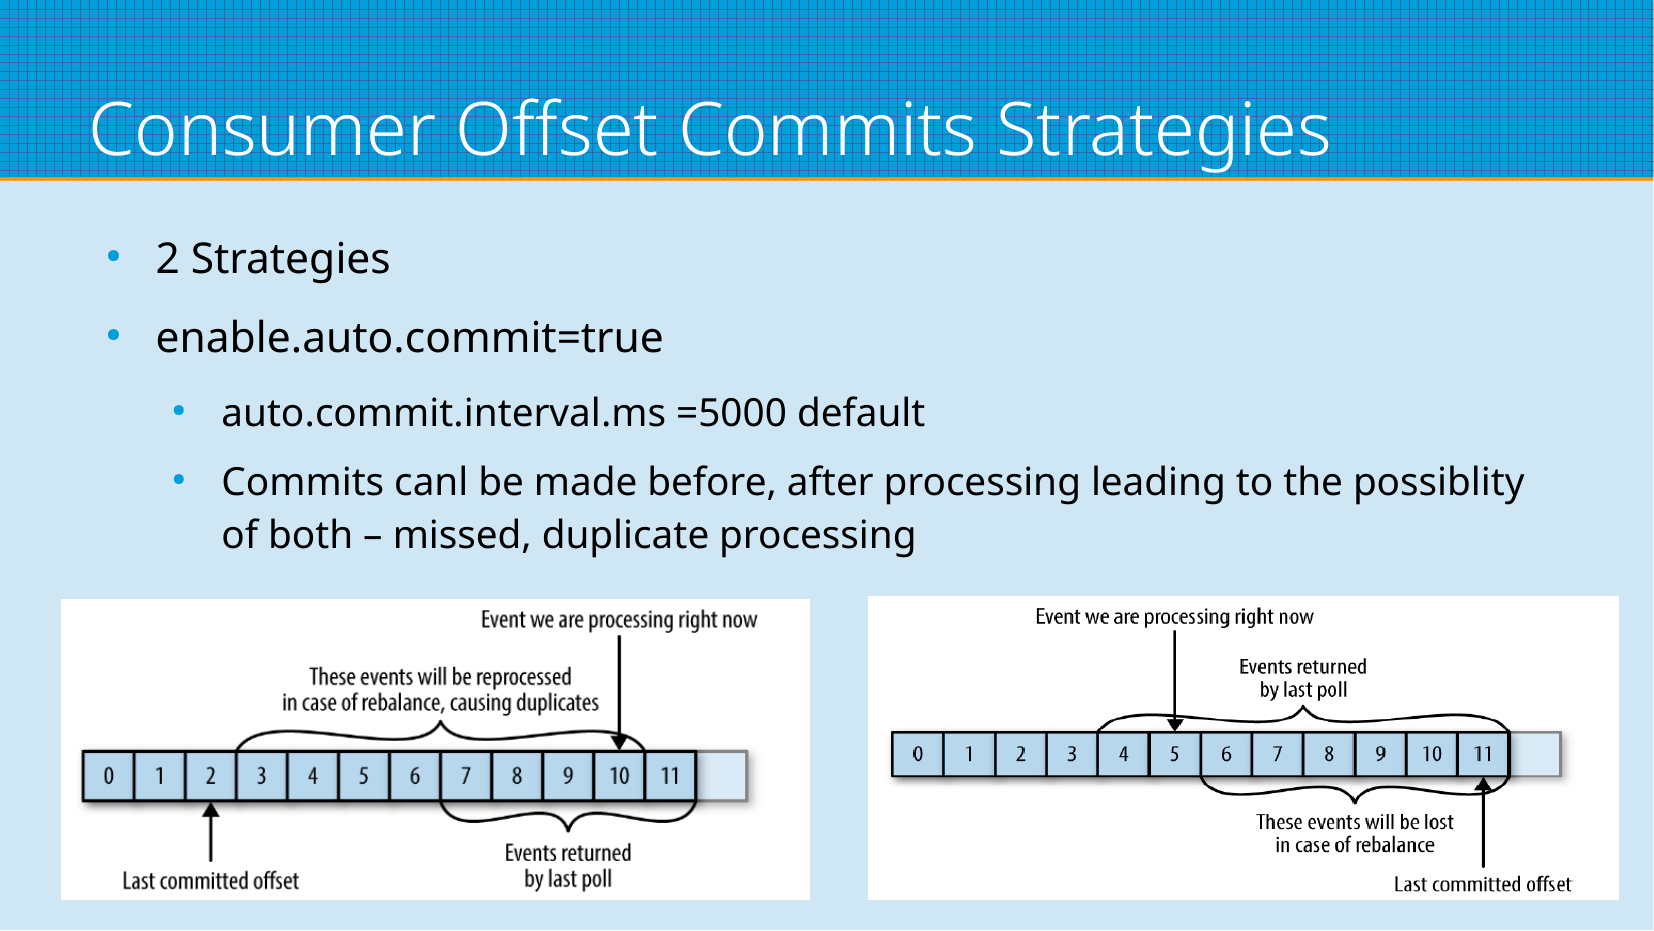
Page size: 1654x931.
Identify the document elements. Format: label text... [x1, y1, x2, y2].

picture [61, 599, 810, 901]
title Consumer Offset Commits Strategies [88, 14, 1565, 178]
picture [868, 596, 1619, 901]
list 2 Strategies enable.auto.commit=true auto.commit.interval.ms =5000 default Commits canl be made before, after processing leading to the possiblity of both – missed, duplicate processing [89, 228, 1567, 563]
